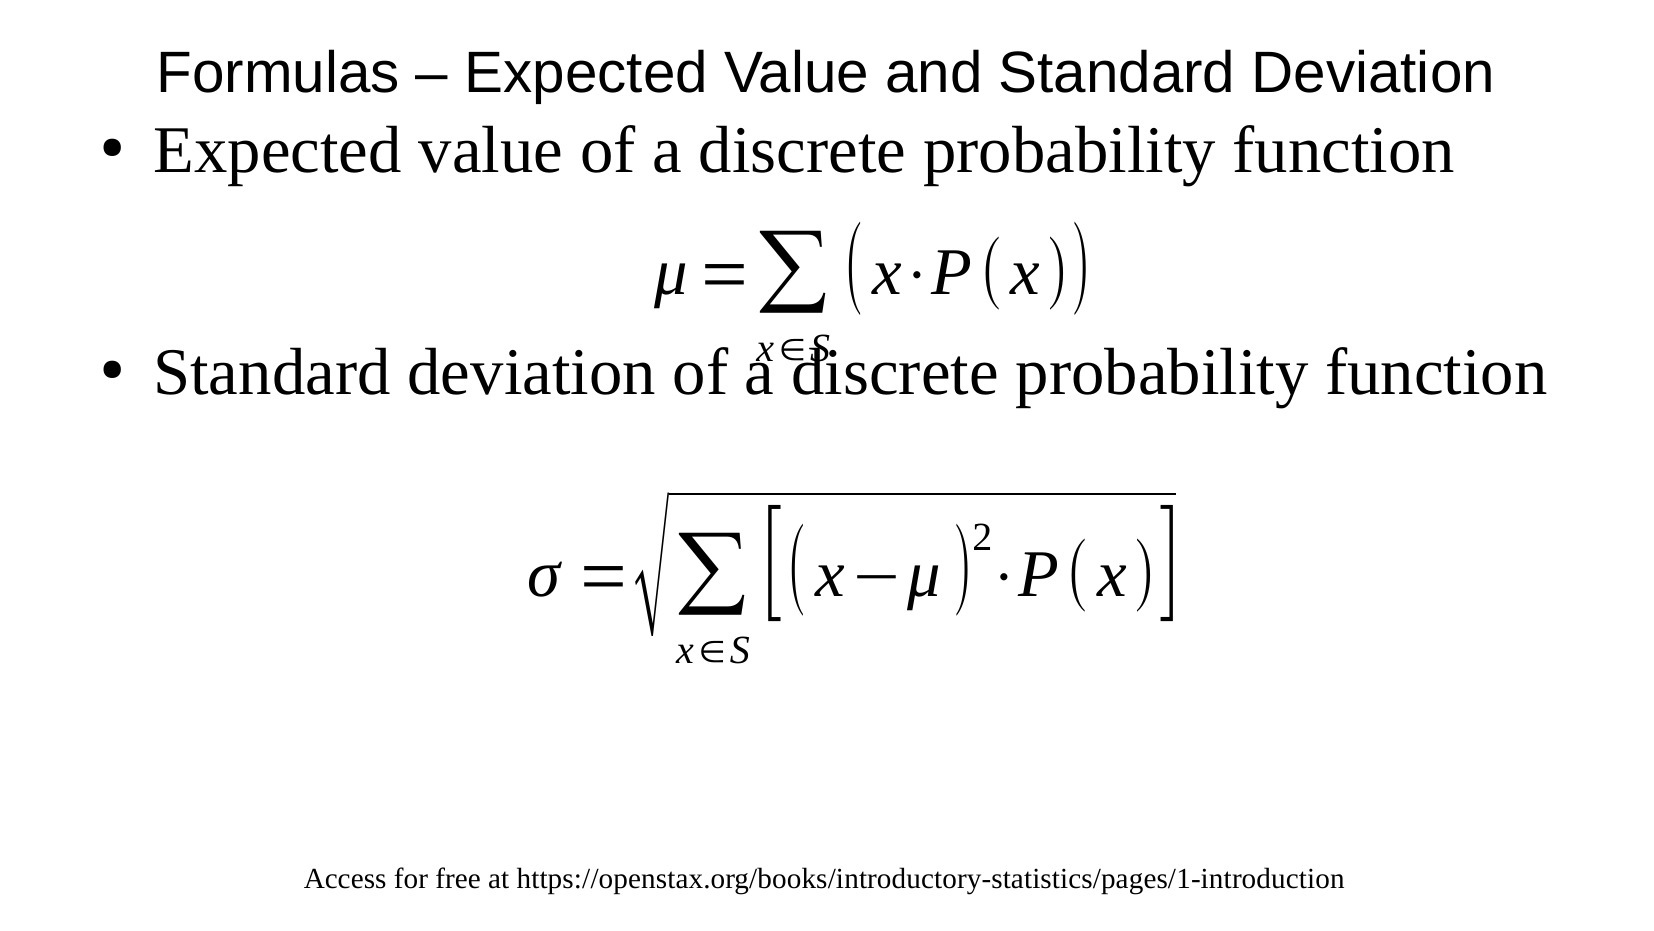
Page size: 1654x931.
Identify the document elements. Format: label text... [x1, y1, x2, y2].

chart [527, 489, 1179, 675]
list Expected value of a discrete probability function Standard deviation of a discrete probability function [82, 112, 1571, 863]
title Formulas – Expected Value and Standard Deviation [82, 18, 1571, 112]
chart [652, 218, 1091, 372]
